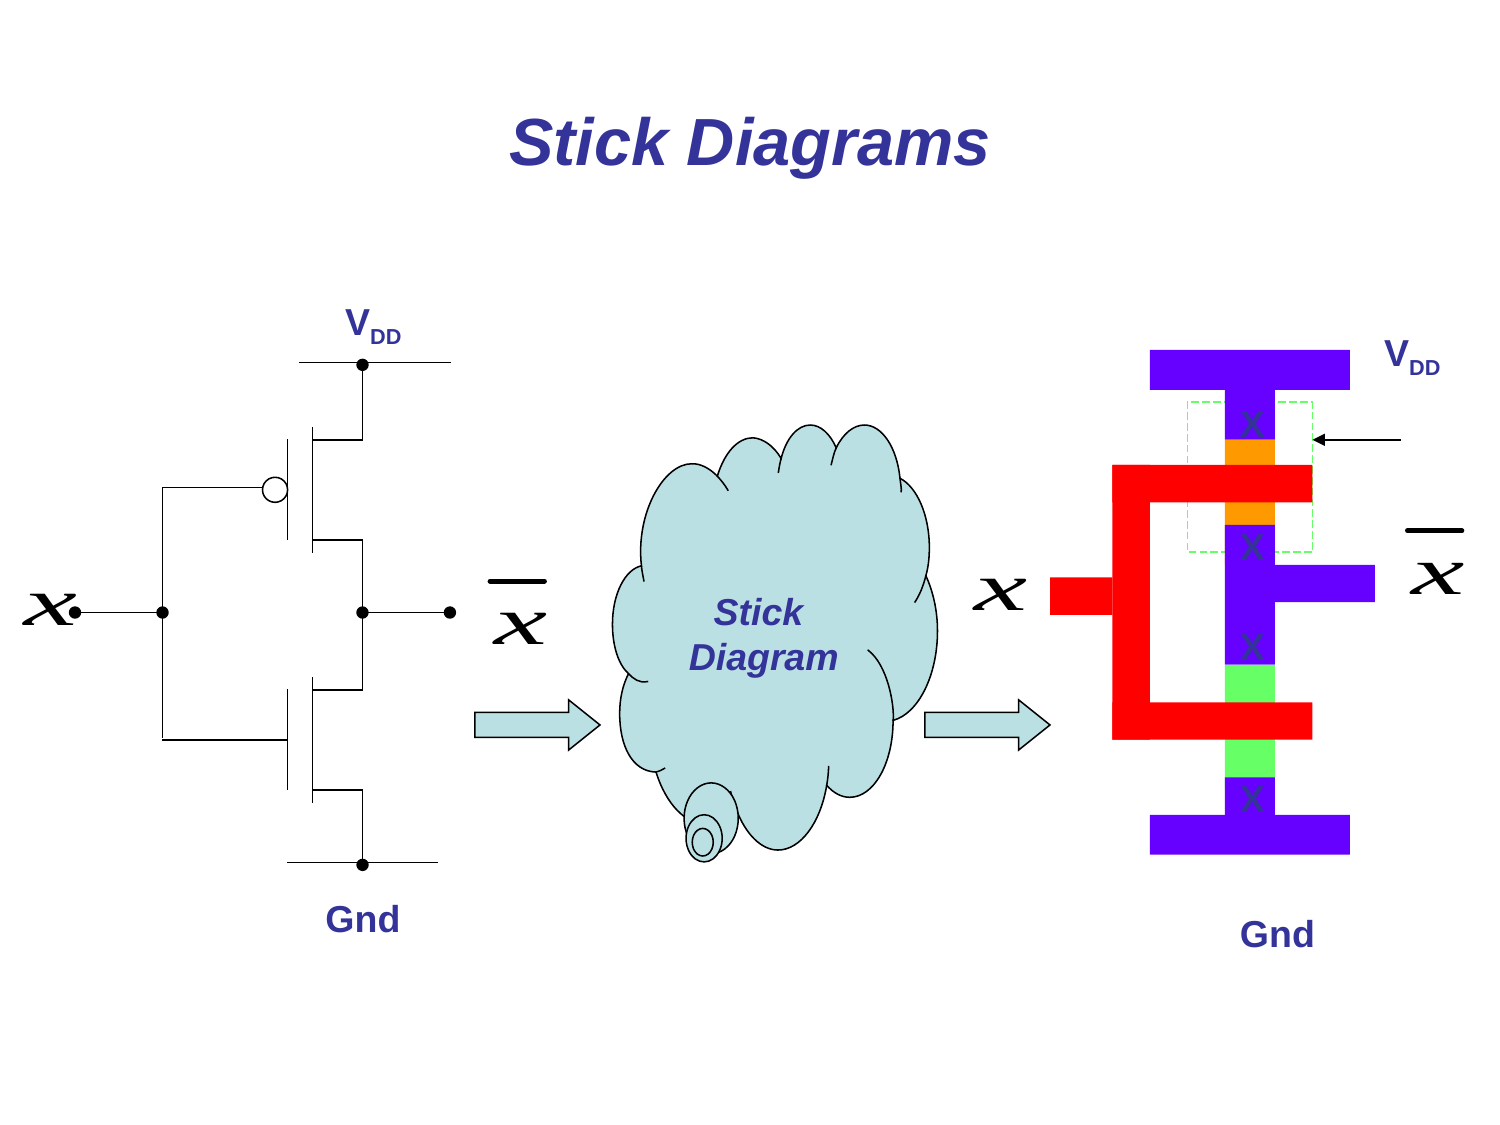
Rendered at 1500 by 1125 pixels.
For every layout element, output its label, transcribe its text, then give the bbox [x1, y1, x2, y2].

chart [1387, 514, 1488, 612]
text_box Stick Diagram [612, 425, 938, 862]
text_box Gnd [310, 887, 416, 948]
text_box VDD [1369, 320, 1456, 388]
text_box [474, 699, 601, 751]
text_box [1051, 349, 1375, 855]
text_box X [1225, 392, 1280, 453]
chart [950, 565, 1051, 628]
text_box X [1225, 514, 1280, 576]
text_box Gnd [1225, 902, 1331, 963]
text_box X [1225, 767, 1280, 828]
chart [0, 580, 101, 643]
text_box [924, 699, 1051, 751]
text_box VDD [330, 289, 417, 357]
title Stick Diagrams [75, 45, 1426, 233]
chart [470, 565, 571, 662]
text_box X [1225, 614, 1280, 676]
